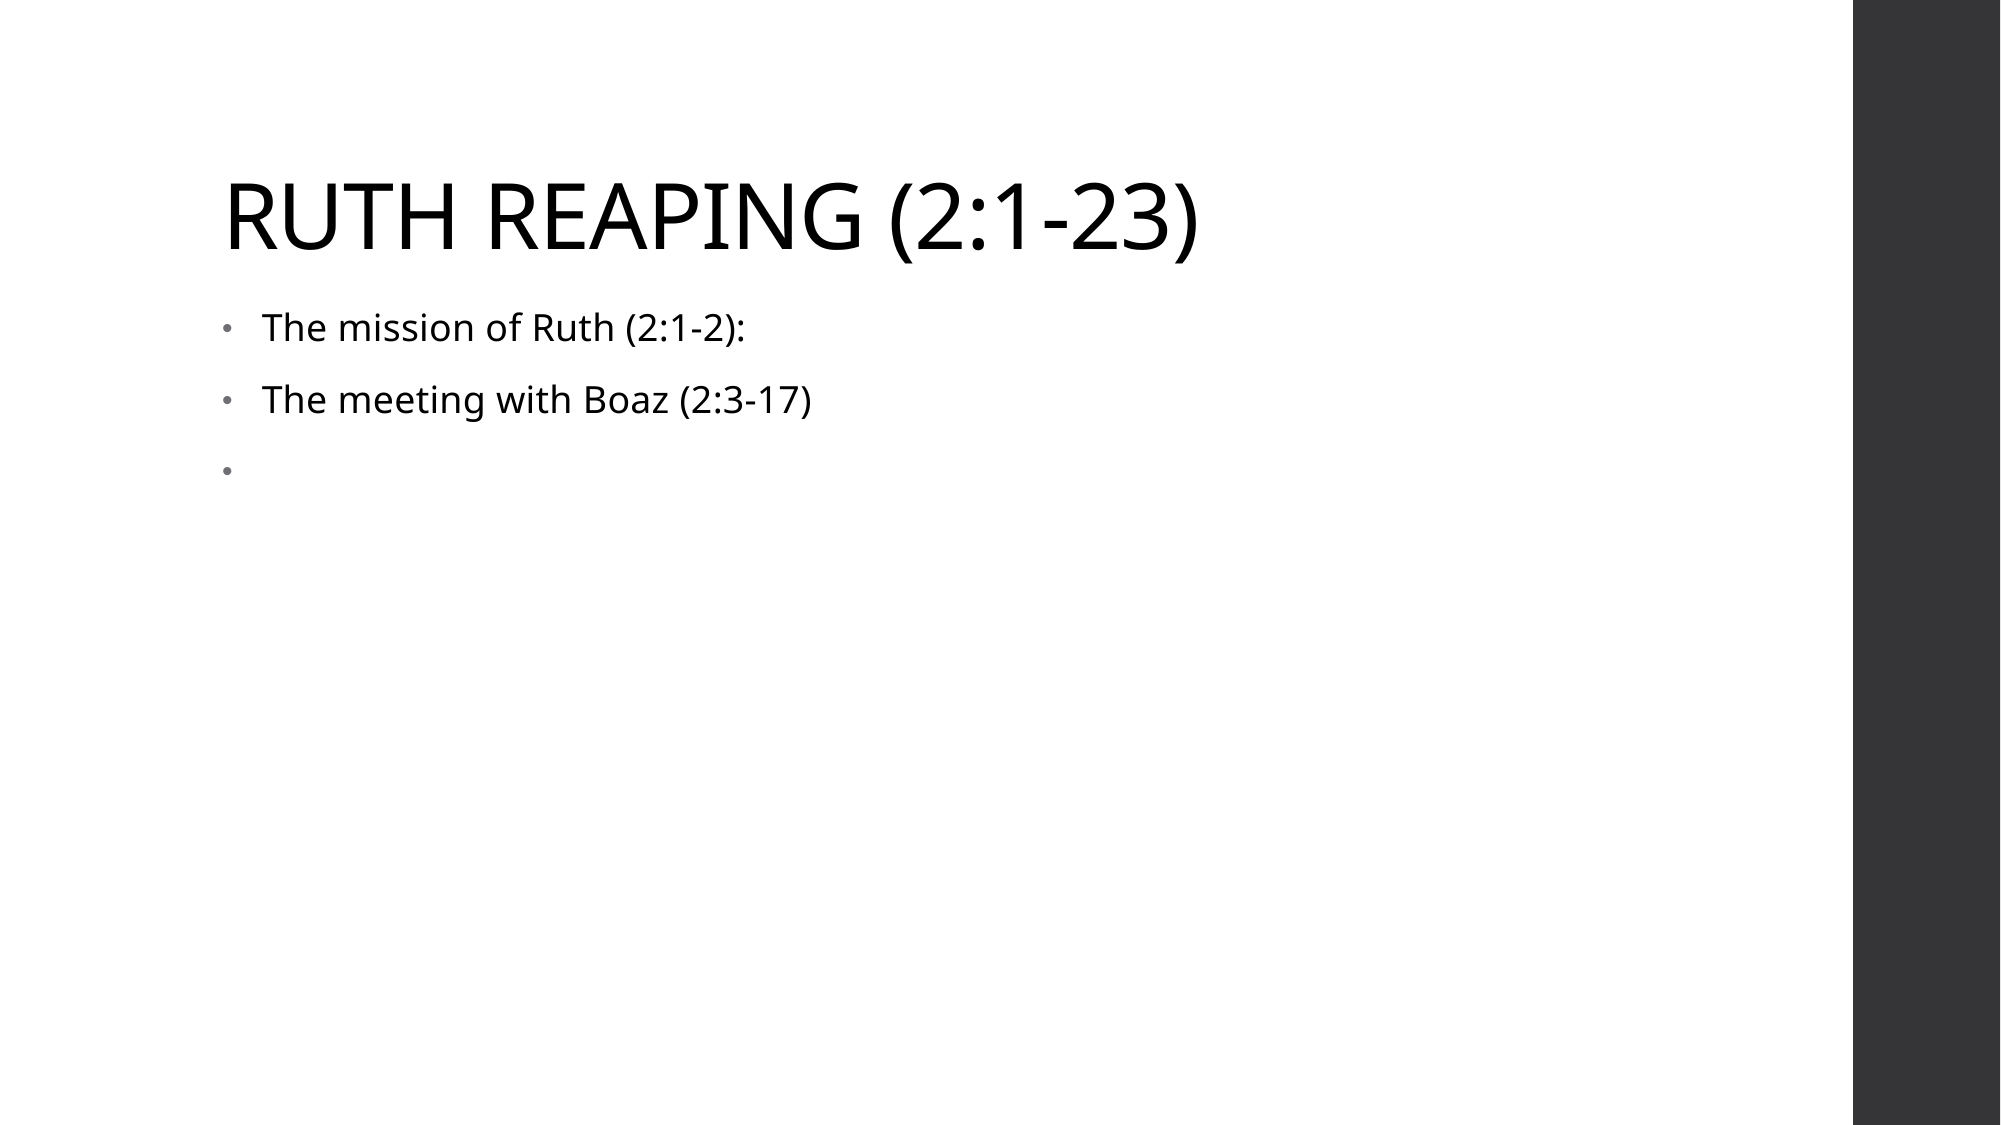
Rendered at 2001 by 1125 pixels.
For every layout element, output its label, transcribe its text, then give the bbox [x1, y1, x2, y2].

title RUTH REAPING (2:1-23) [206, 60, 1797, 278]
list The mission of Ruth (2:1-2): The meeting with Boaz (2:3-17) [206, 299, 1617, 1014]
